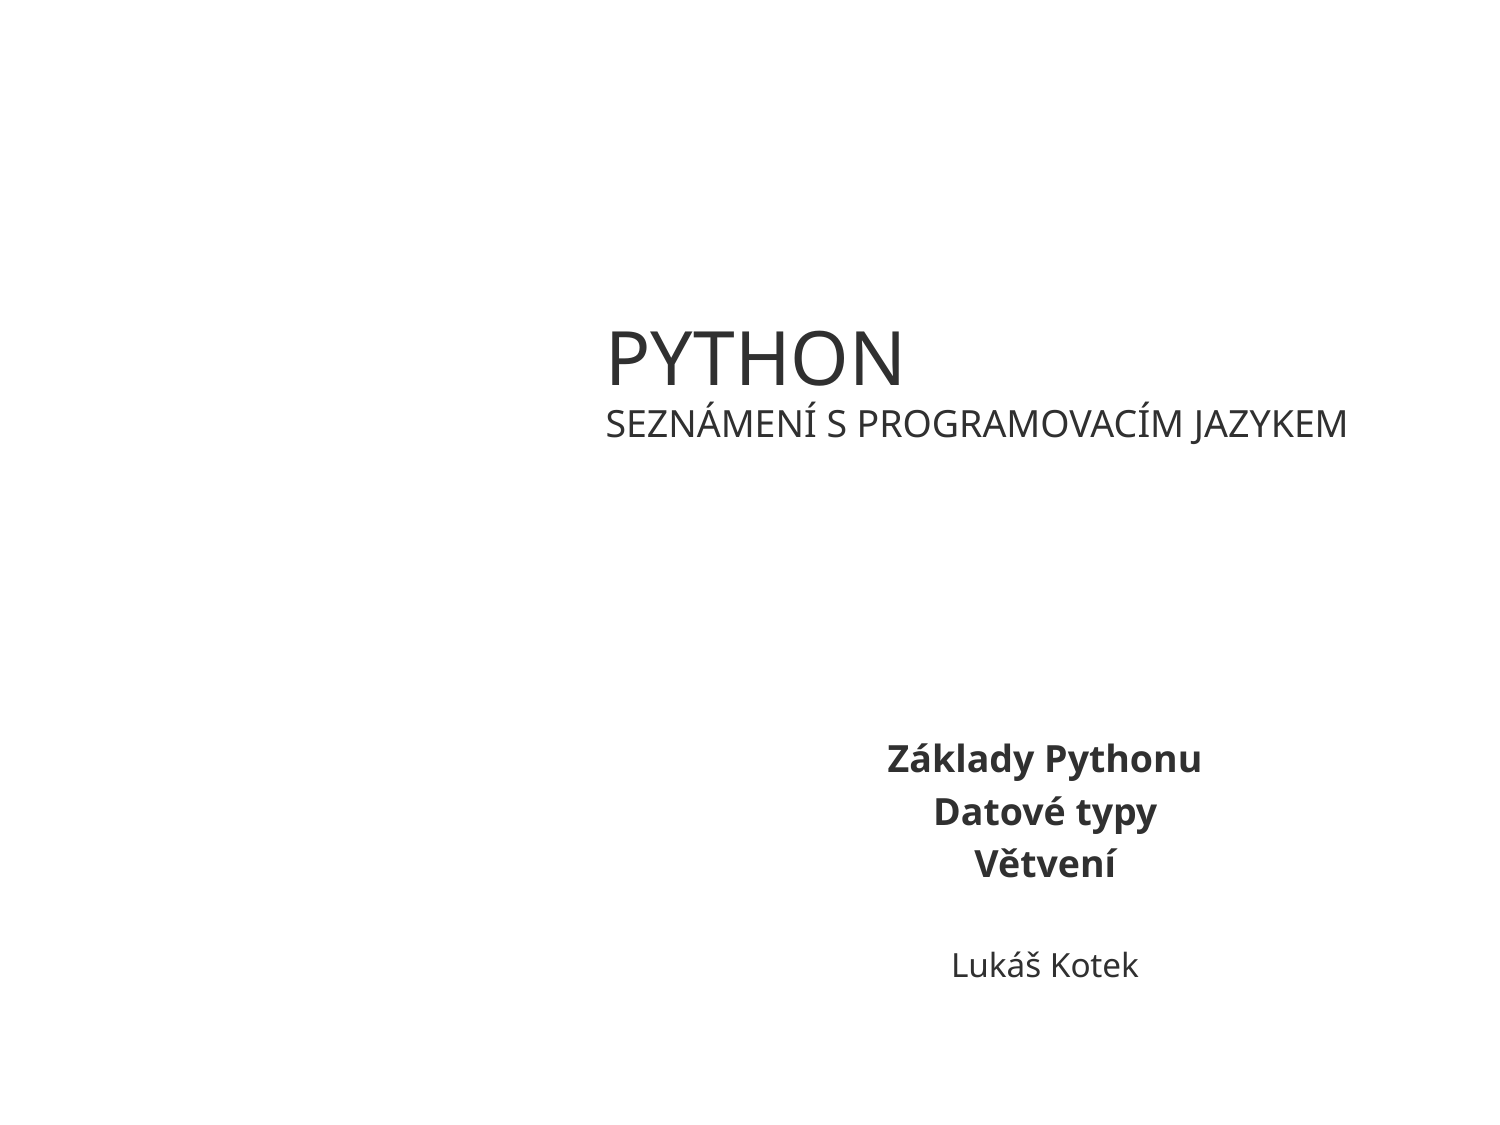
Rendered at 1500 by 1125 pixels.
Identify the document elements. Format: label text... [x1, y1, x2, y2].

title Python Seznámení s programovacím jazykem [590, 302, 1500, 587]
subtitle Základy Pythonu Datové typy Větvení Lukáš Kotek [590, 727, 1500, 1004]
